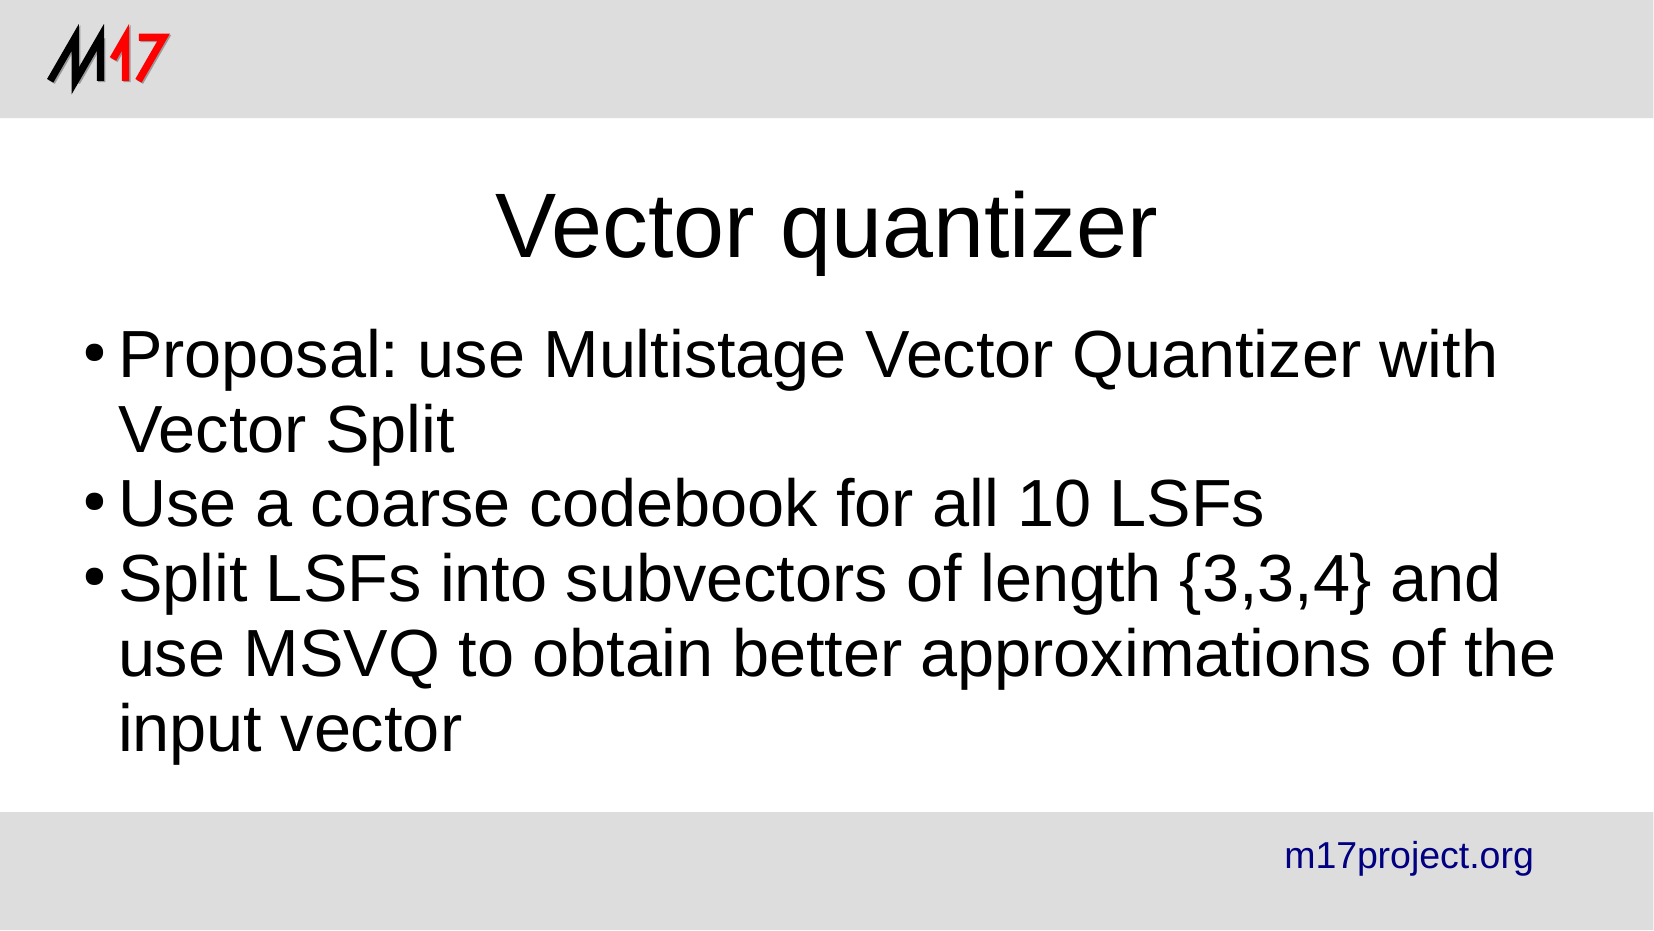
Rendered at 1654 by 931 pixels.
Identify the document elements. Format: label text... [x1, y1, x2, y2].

title Vector quantizer [82, 147, 1571, 303]
text_box m17project.org [1269, 826, 1654, 897]
text_box [0, 0, 1654, 119]
text_box [0, 812, 1654, 931]
picture [39, 16, 178, 102]
subtitle Proposal: use Multistage Vector Quantizer with Vector Split Use a coarse codebook for all 10 LSFs Split LSFs into subvectors of length {3,3,4} and use MSVQ to obtain better approximations of the input vector [82, 316, 1571, 812]
